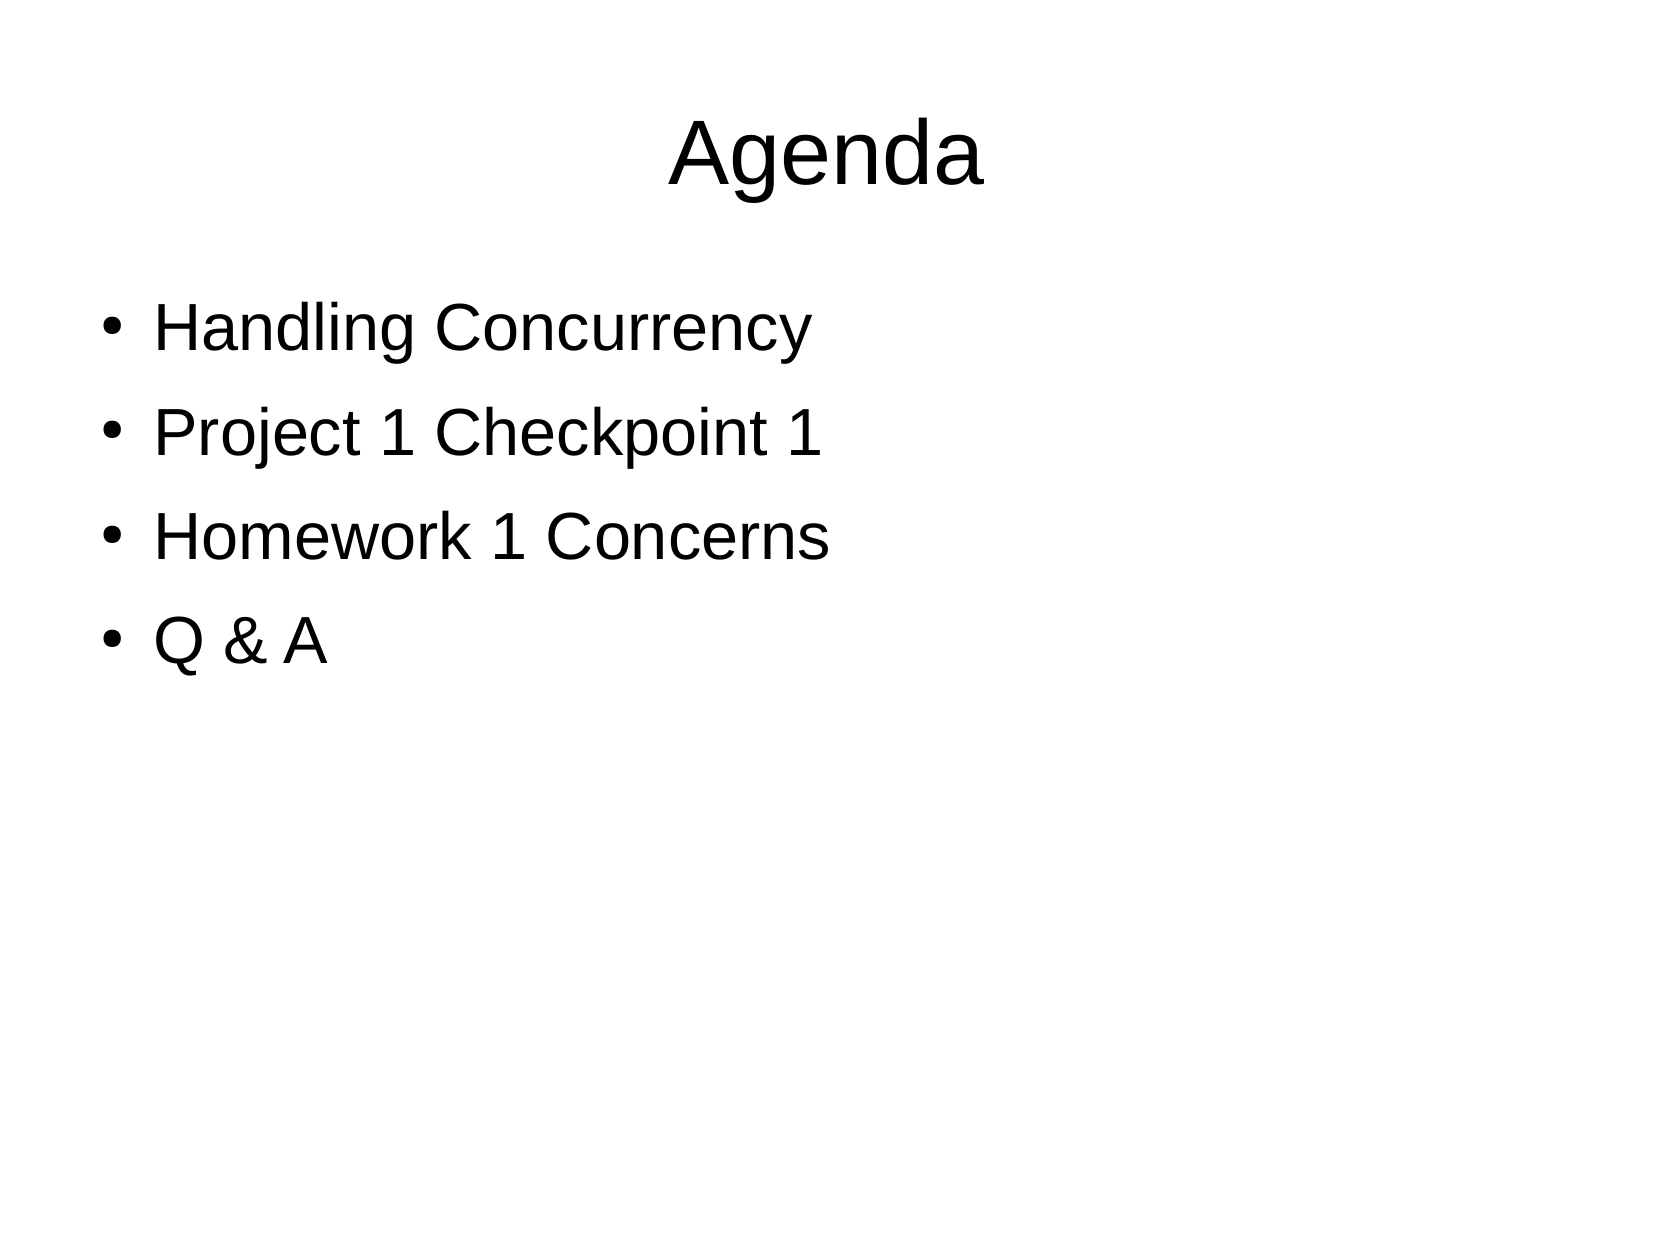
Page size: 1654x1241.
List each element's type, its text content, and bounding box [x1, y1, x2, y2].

list Handling Concurrency Project 1 Checkpoint 1 Homework 1 Concerns Q & A [82, 290, 1571, 1109]
title Agenda [82, 56, 1571, 250]
